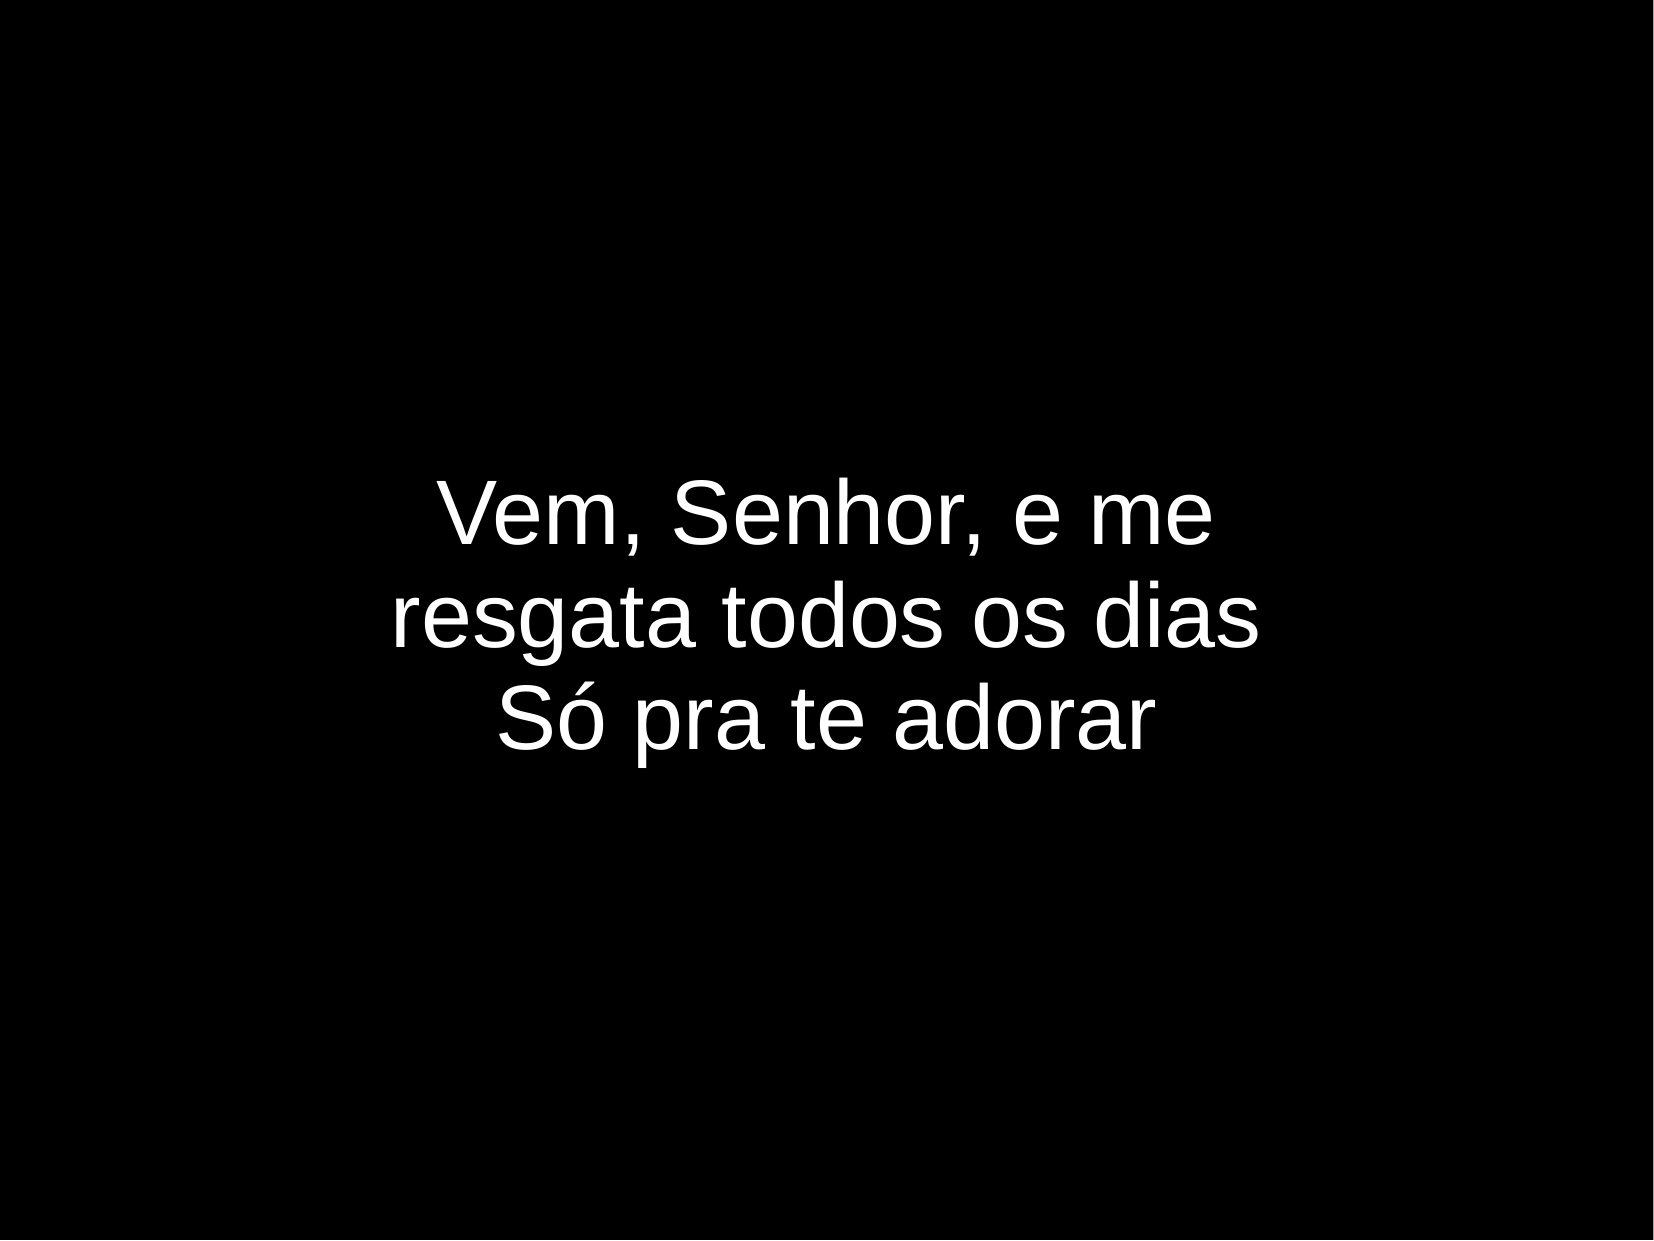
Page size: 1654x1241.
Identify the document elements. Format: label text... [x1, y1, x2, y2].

subtitle Vem, Senhor, e me resgata todos os dias Só pra te adorar [82, 49, 1571, 1182]
